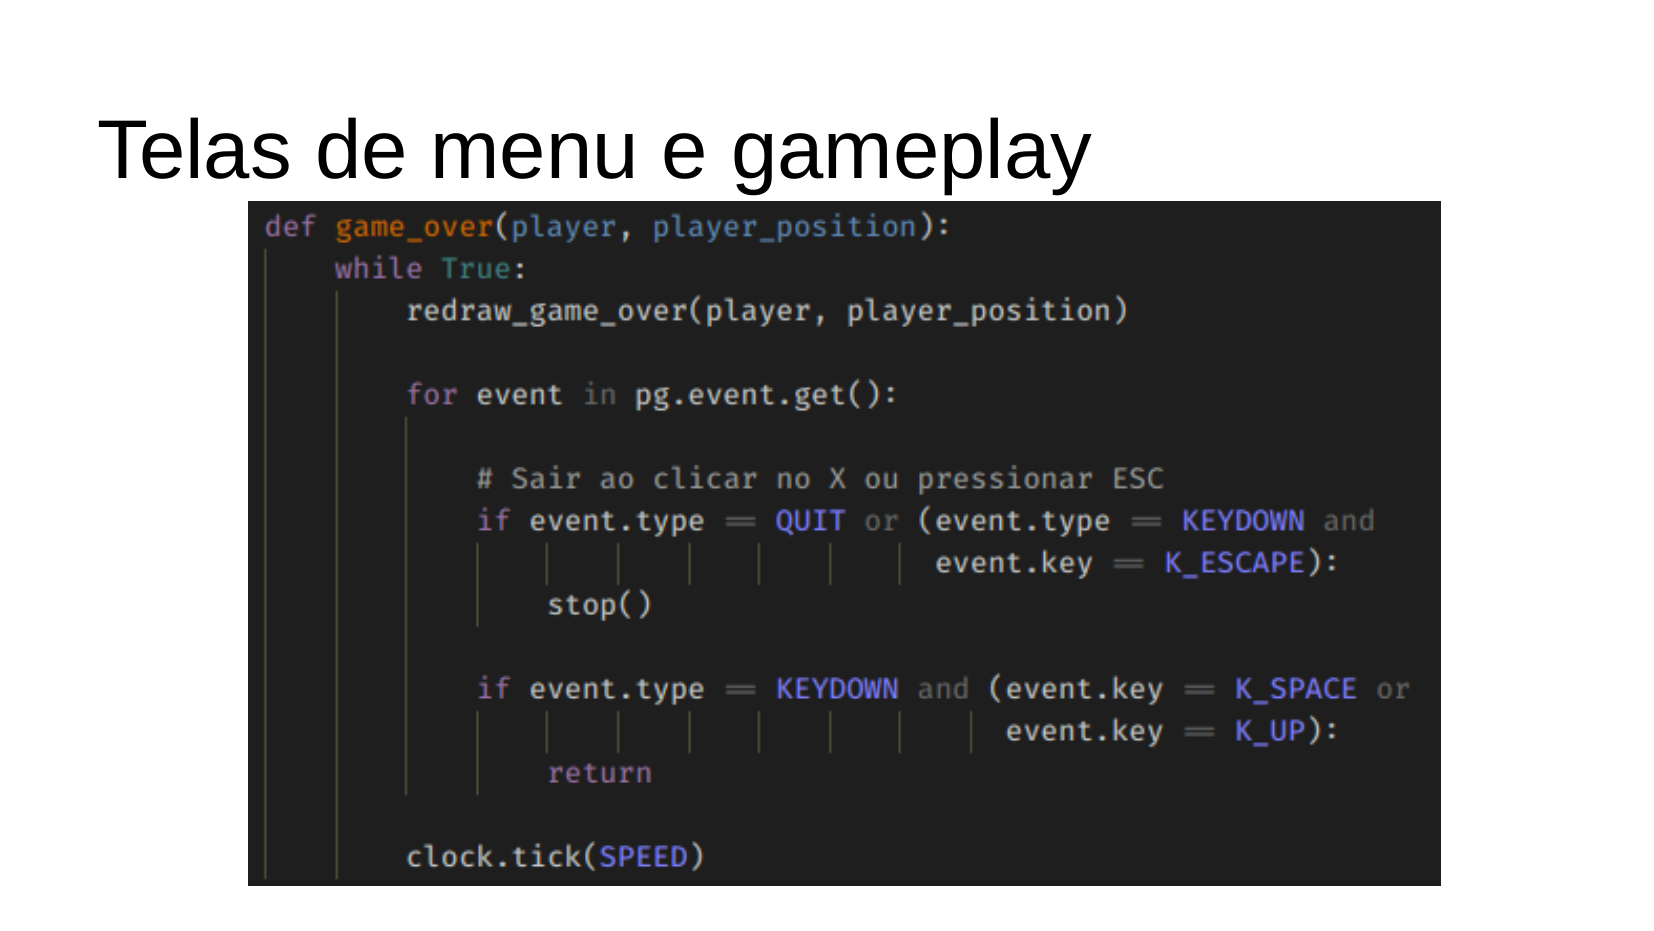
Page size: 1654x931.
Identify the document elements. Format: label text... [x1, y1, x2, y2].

text_box Telas de menu e gameplay [82, 95, 1654, 390]
picture [248, 201, 1441, 886]
